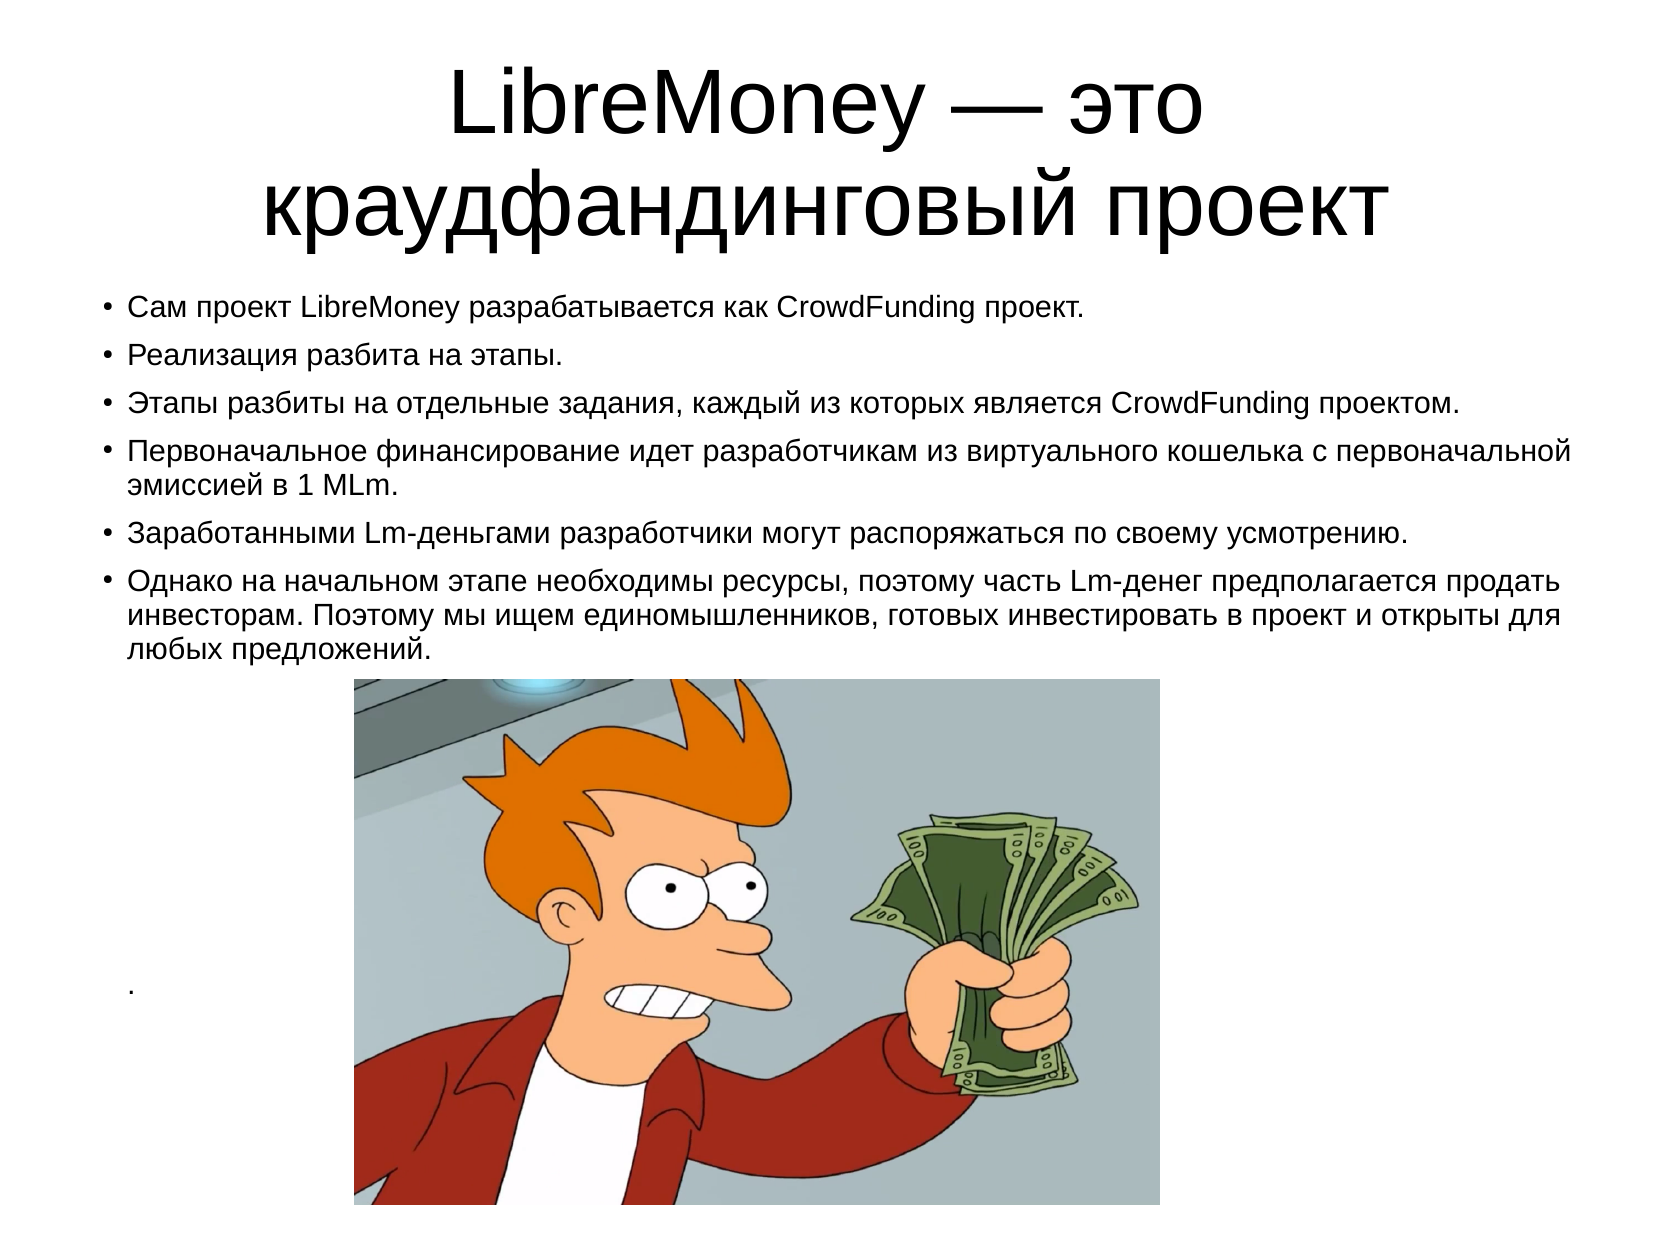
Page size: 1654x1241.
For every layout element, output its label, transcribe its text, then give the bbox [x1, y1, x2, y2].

title LibreMoney — это краудфандинговый проект [82, 49, 1571, 257]
picture [354, 679, 1160, 1205]
list Сам проект LibreMoney разрабатывается как CrowdFunding проект. Реализация разбита на этапы. Этапы разбиты на отдельные задания, каждый из которых является CrowdFunding проектом. Первоначальное финансирование идет разработчикам из виртуального кошелька с первоначальной эмиссией в 1 MLm. Заработанными Lm-деньгами разработчики могут распоряжаться по своему усмотрению. Однако на начальном этапе необходимы ресурсы, поэтому часть Lm-денег предполагается продать инвесторам. Поэтому мы ищем единомышленников, готовых инвестировать в проект и открыты для любых предложений. . [94, 290, 1583, 1010]
